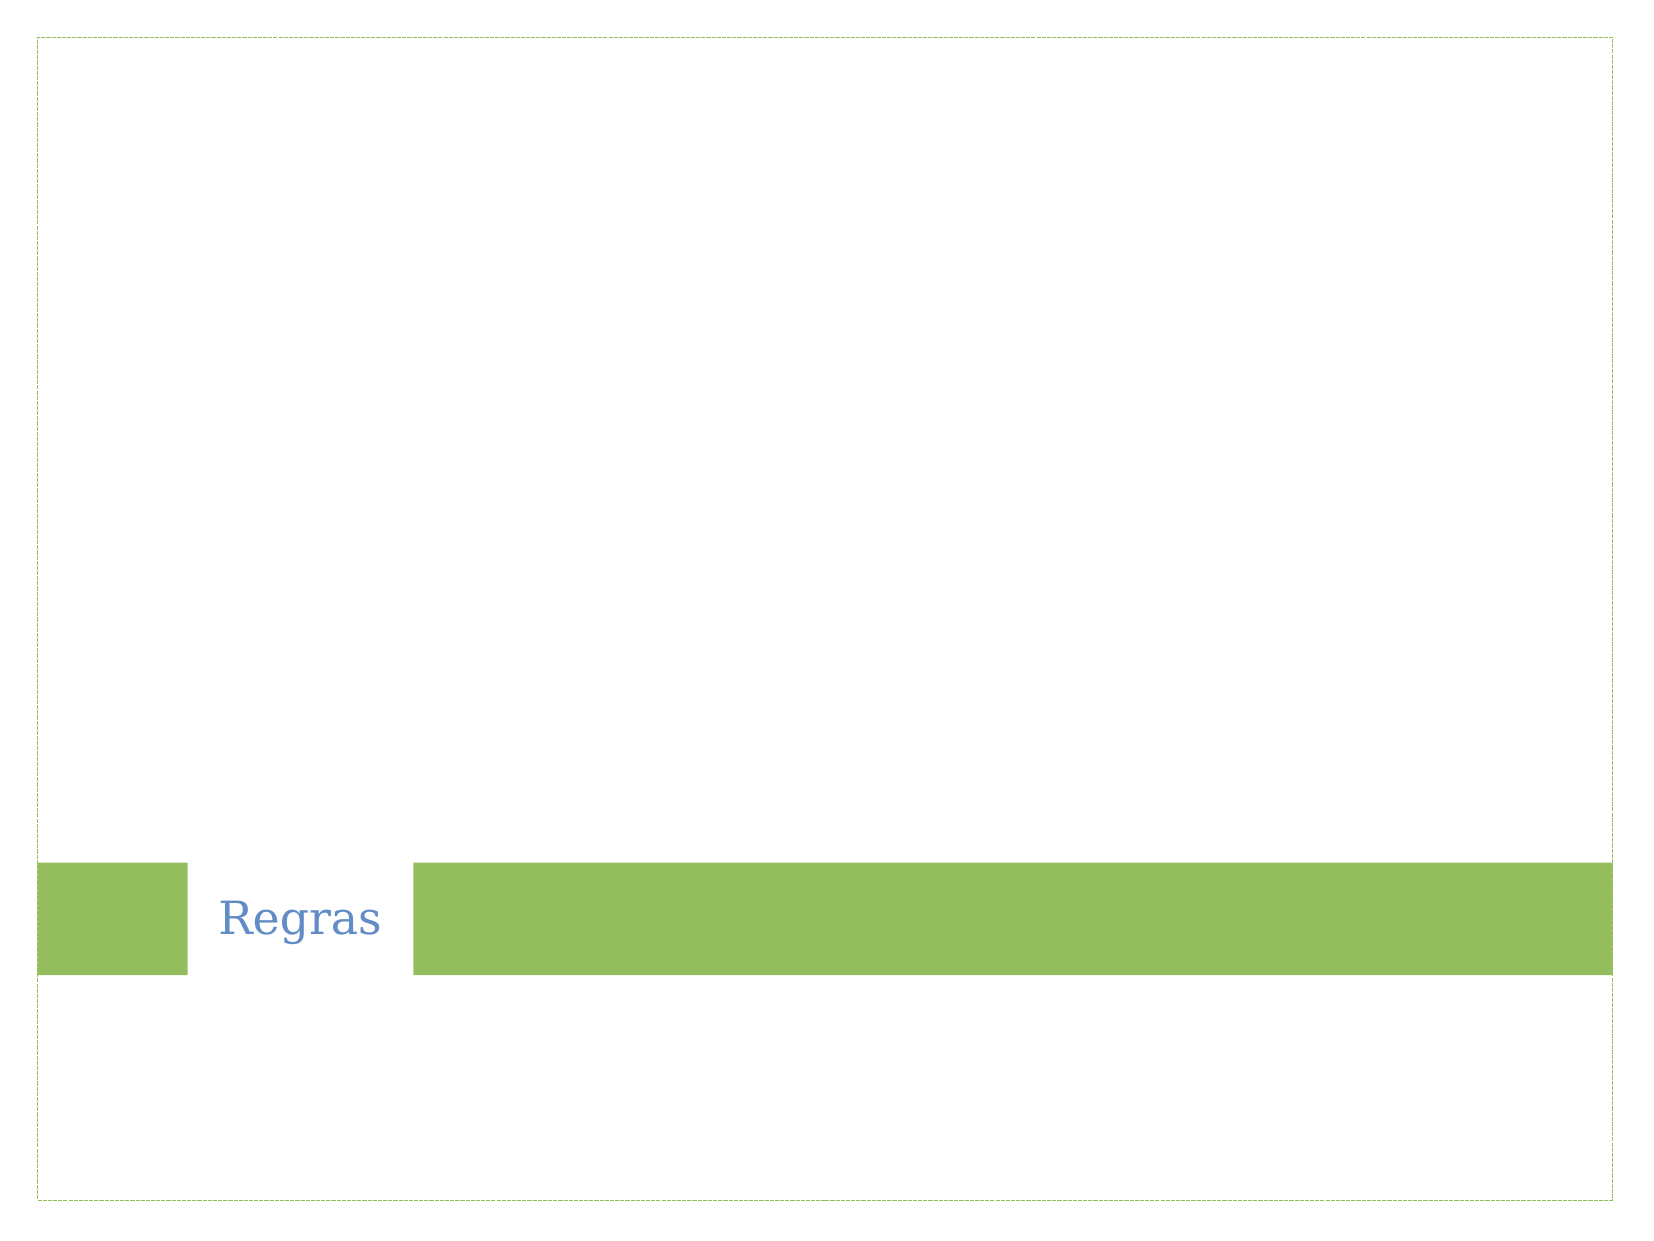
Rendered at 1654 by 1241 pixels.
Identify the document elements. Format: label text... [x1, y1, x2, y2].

text_box [413, 862, 1613, 976]
text_box [37, 862, 188, 976]
text_box Regras [203, 884, 397, 953]
